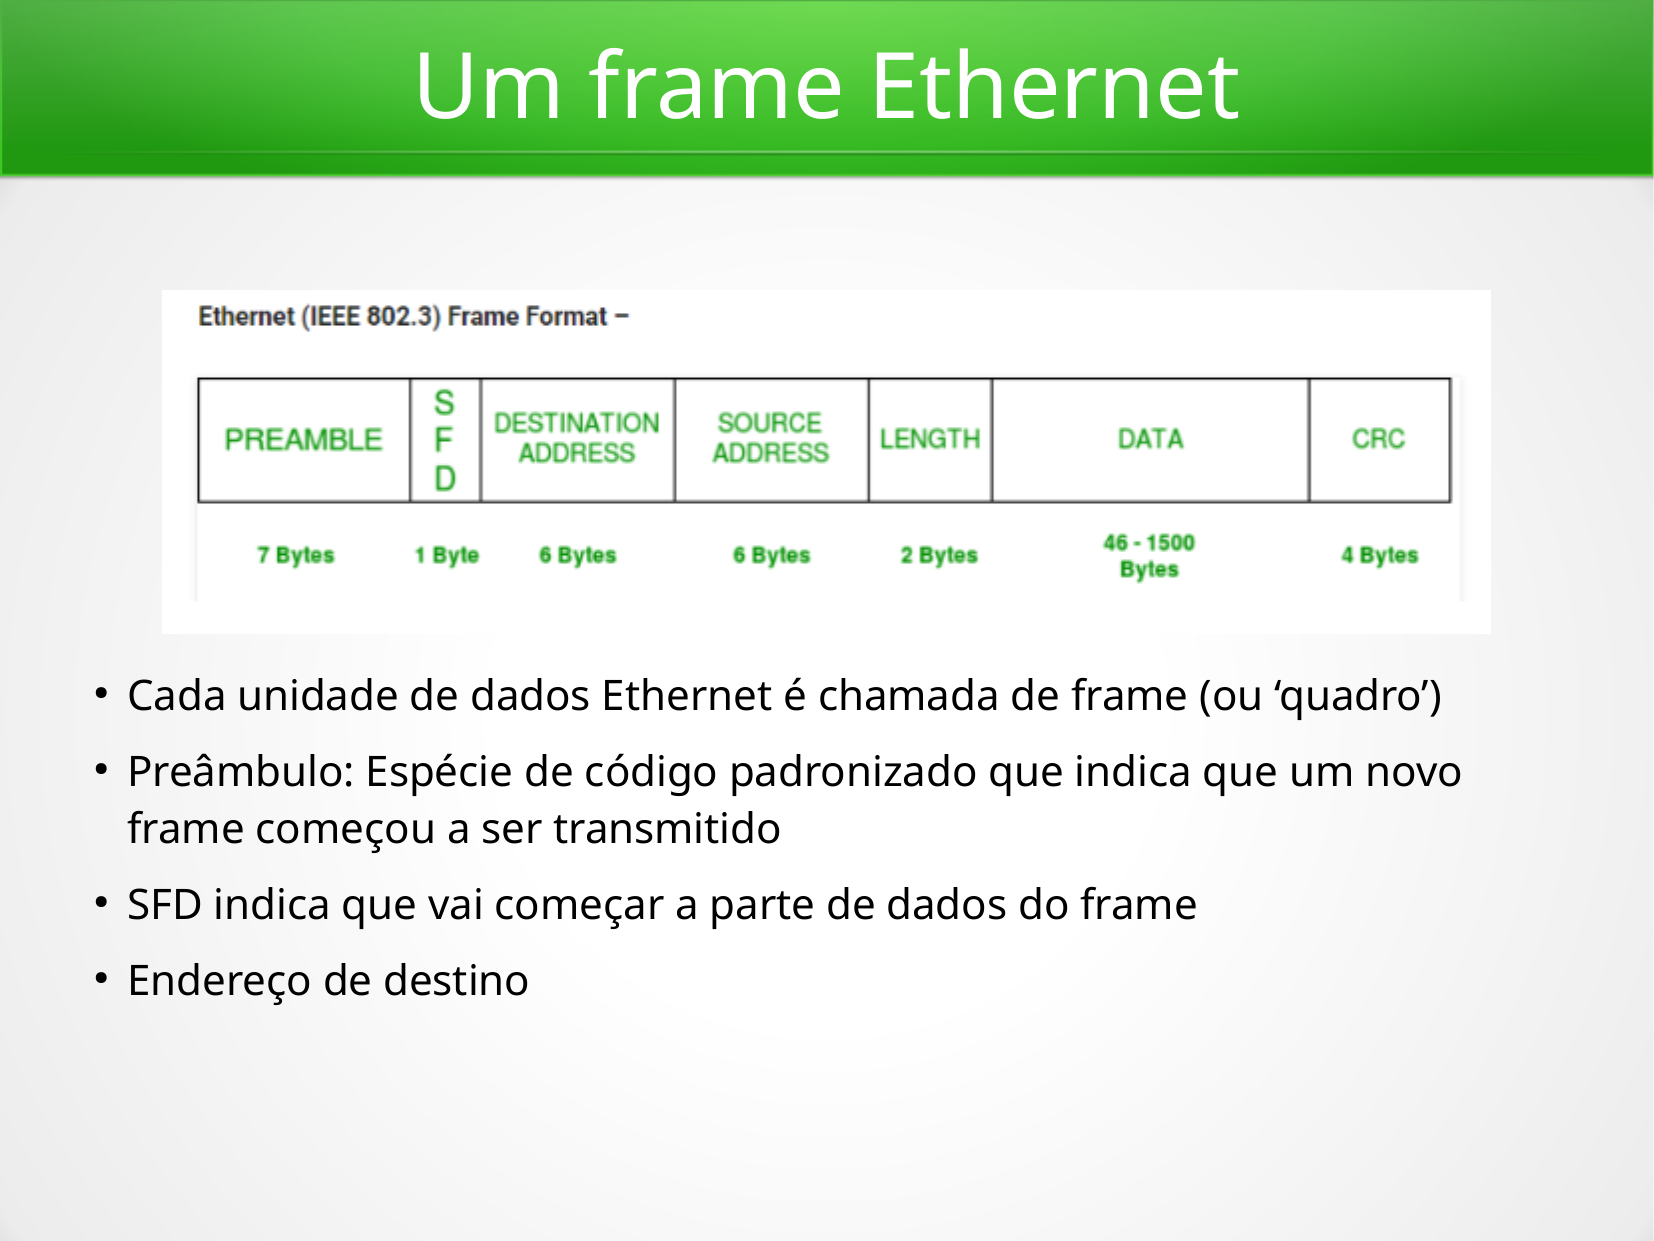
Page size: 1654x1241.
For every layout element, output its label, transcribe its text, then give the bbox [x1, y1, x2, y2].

title Um frame Ethernet [82, 11, 1571, 154]
list Cada unidade de dados Ethernet é chamada de frame (ou ‘quadro’) Preâmbulo: Espécie de código padronizado que indica que um novo frame começou a ser transmitido SFD indica que vai começar a parte de dados do frame Endereço de destino [82, 665, 1571, 1009]
picture [0, 0, 1654, 1241]
